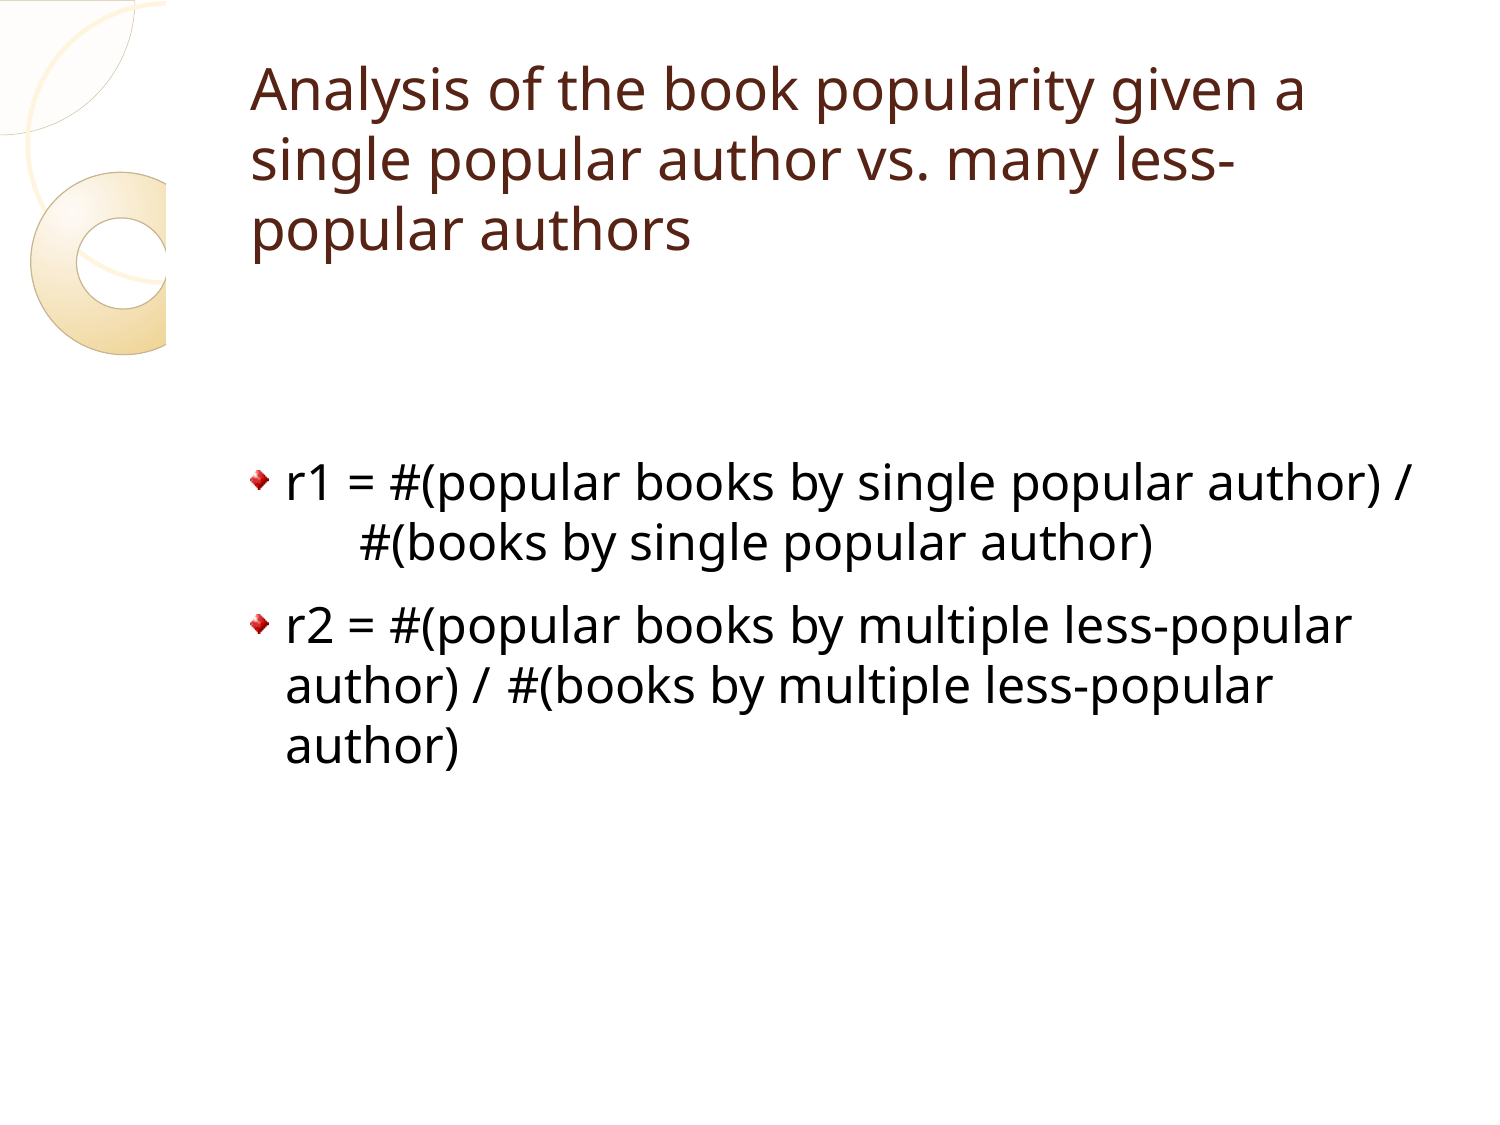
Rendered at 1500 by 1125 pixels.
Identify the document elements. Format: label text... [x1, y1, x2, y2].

title Analysis of the book popularity given a single popular author vs. many less-popular authors [235, 45, 1466, 233]
list r1 = #(popular books by single popular author) / #(books by single popular author) r2 = #(popular books by multiple less-popular author) / #(books by multiple less-popular author) [200, 442, 1430, 880]
